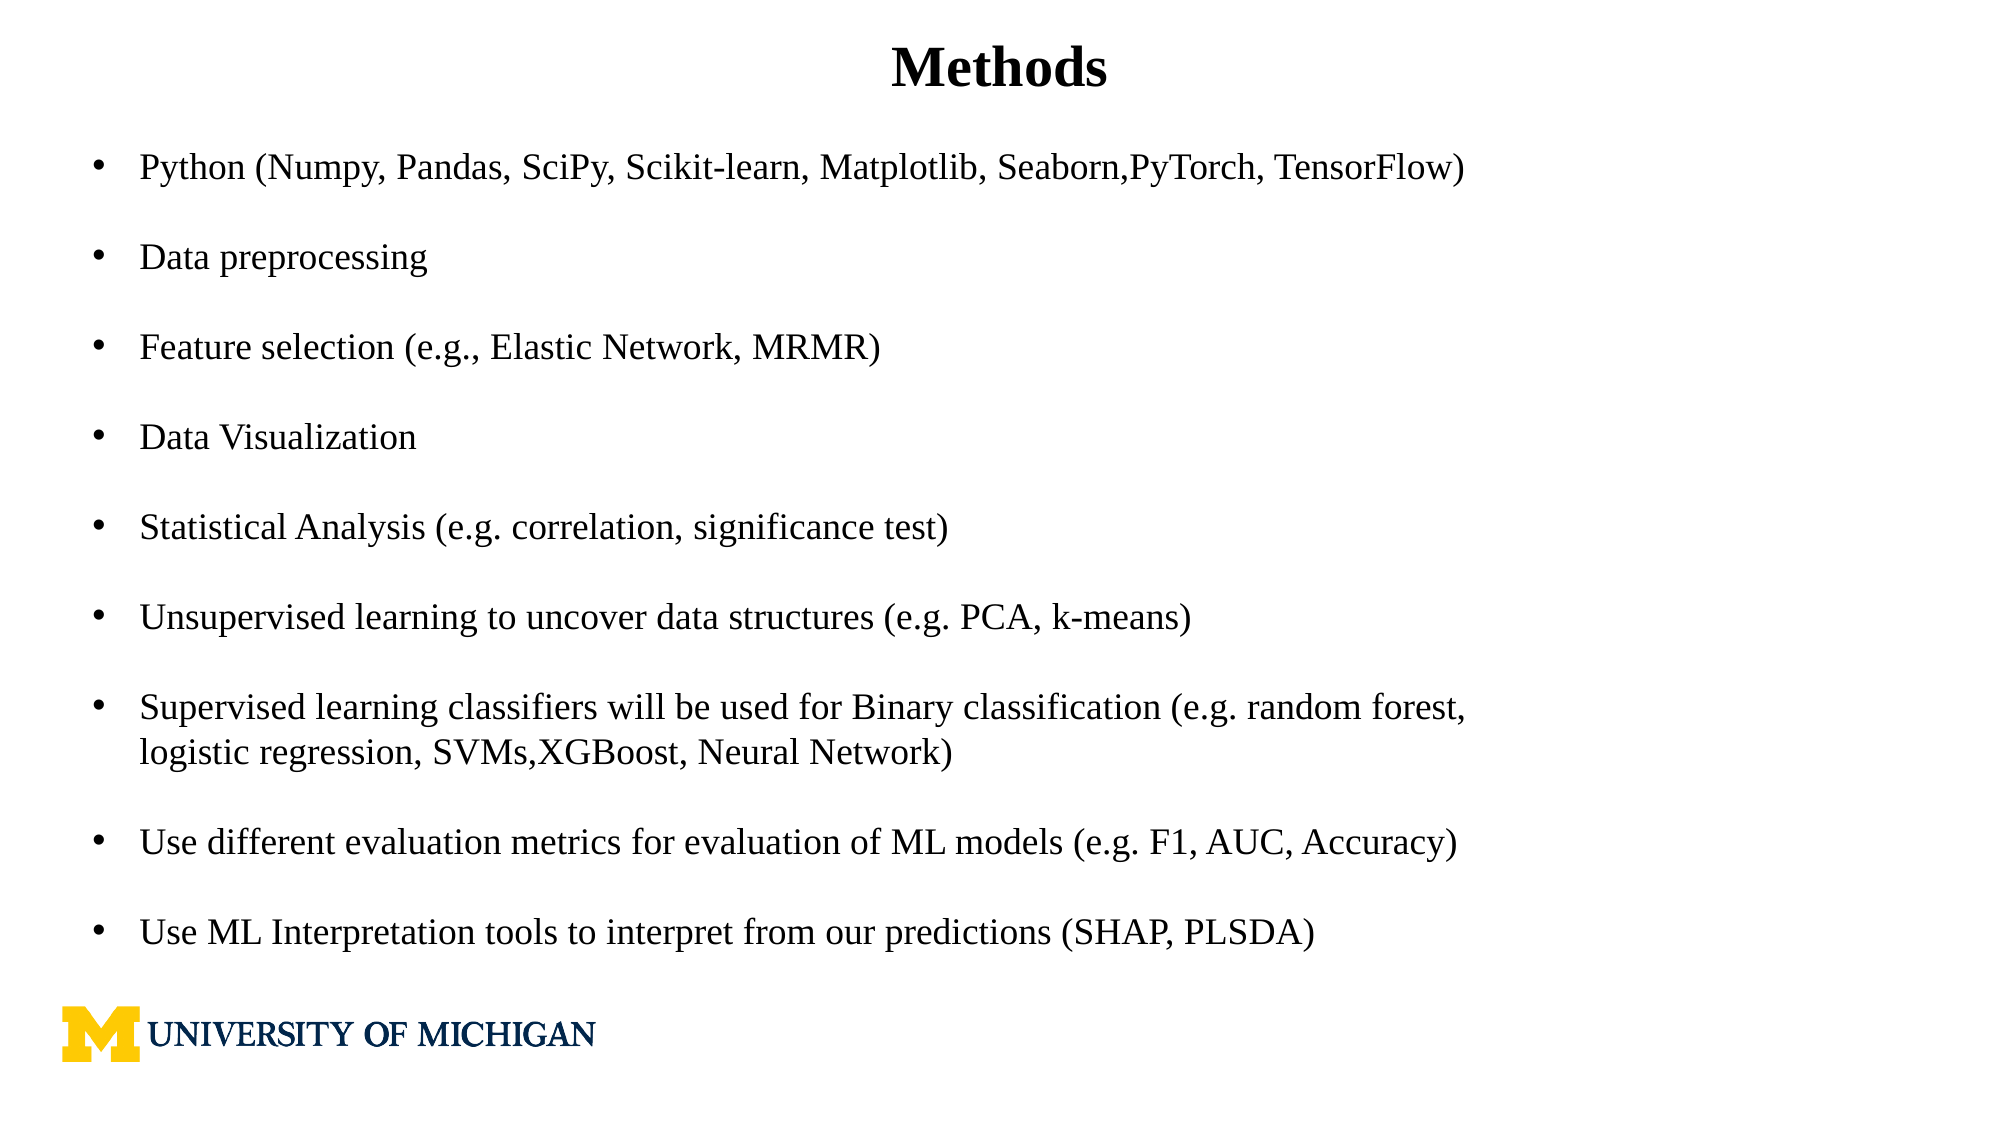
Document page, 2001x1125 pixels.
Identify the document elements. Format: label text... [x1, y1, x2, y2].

picture [62, 1006, 596, 1062]
text_box Python (Numpy, Pandas, SciPy, Scikit-learn, Matplotlib, Seaborn,PyTorch, TensorFlow) Data preprocessing Feature selection (e.g., Elastic Network, MRMR) Data Visualization Statistical Analysis (e.g. correlation, significance test) Unsupervised learning to uncover data structures (e.g. PCA, k-means) Supervised learning classifiers will be used for Binary classification (e.g. random forest, logistic regression, SVMs,XGBoost, Neural Network) Use different evaluation metrics for evaluation of ML models (e.g. F1, AUC, Accuracy) Use ML Interpretation tools to interpret from our predictions (SHAP, PLSDA) [77, 134, 1551, 960]
text_box Methods [0, 21, 2000, 107]
